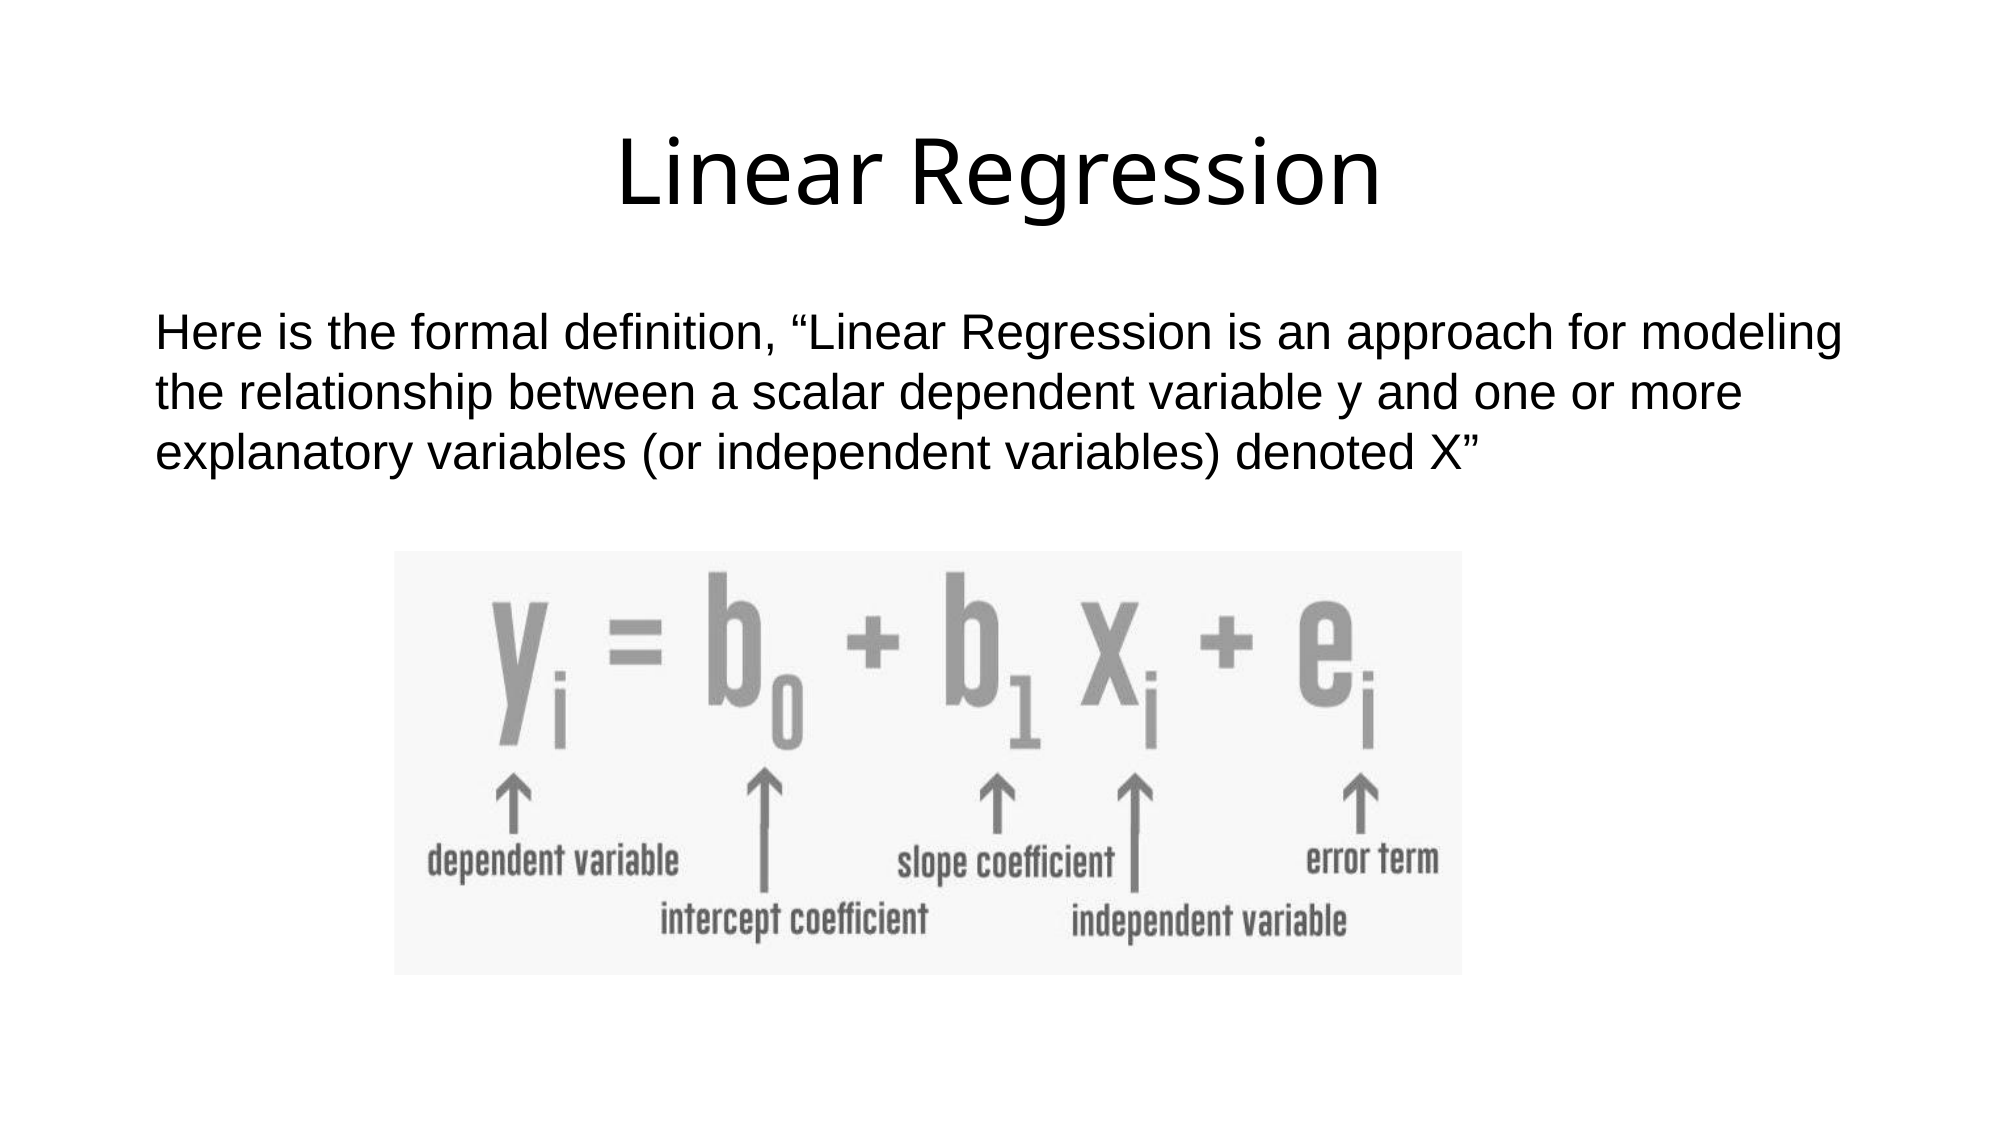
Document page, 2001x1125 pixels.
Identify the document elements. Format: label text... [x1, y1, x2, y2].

picture [394, 551, 1463, 975]
text_box Linear Regression [137, 59, 1863, 277]
text_box Here is the formal definition, “Linear Regression is an approach for modeling the relationship between a scalar dependent variable y and one or more explanatory variables (or independent variables) denoted X” [137, 299, 1863, 1013]
